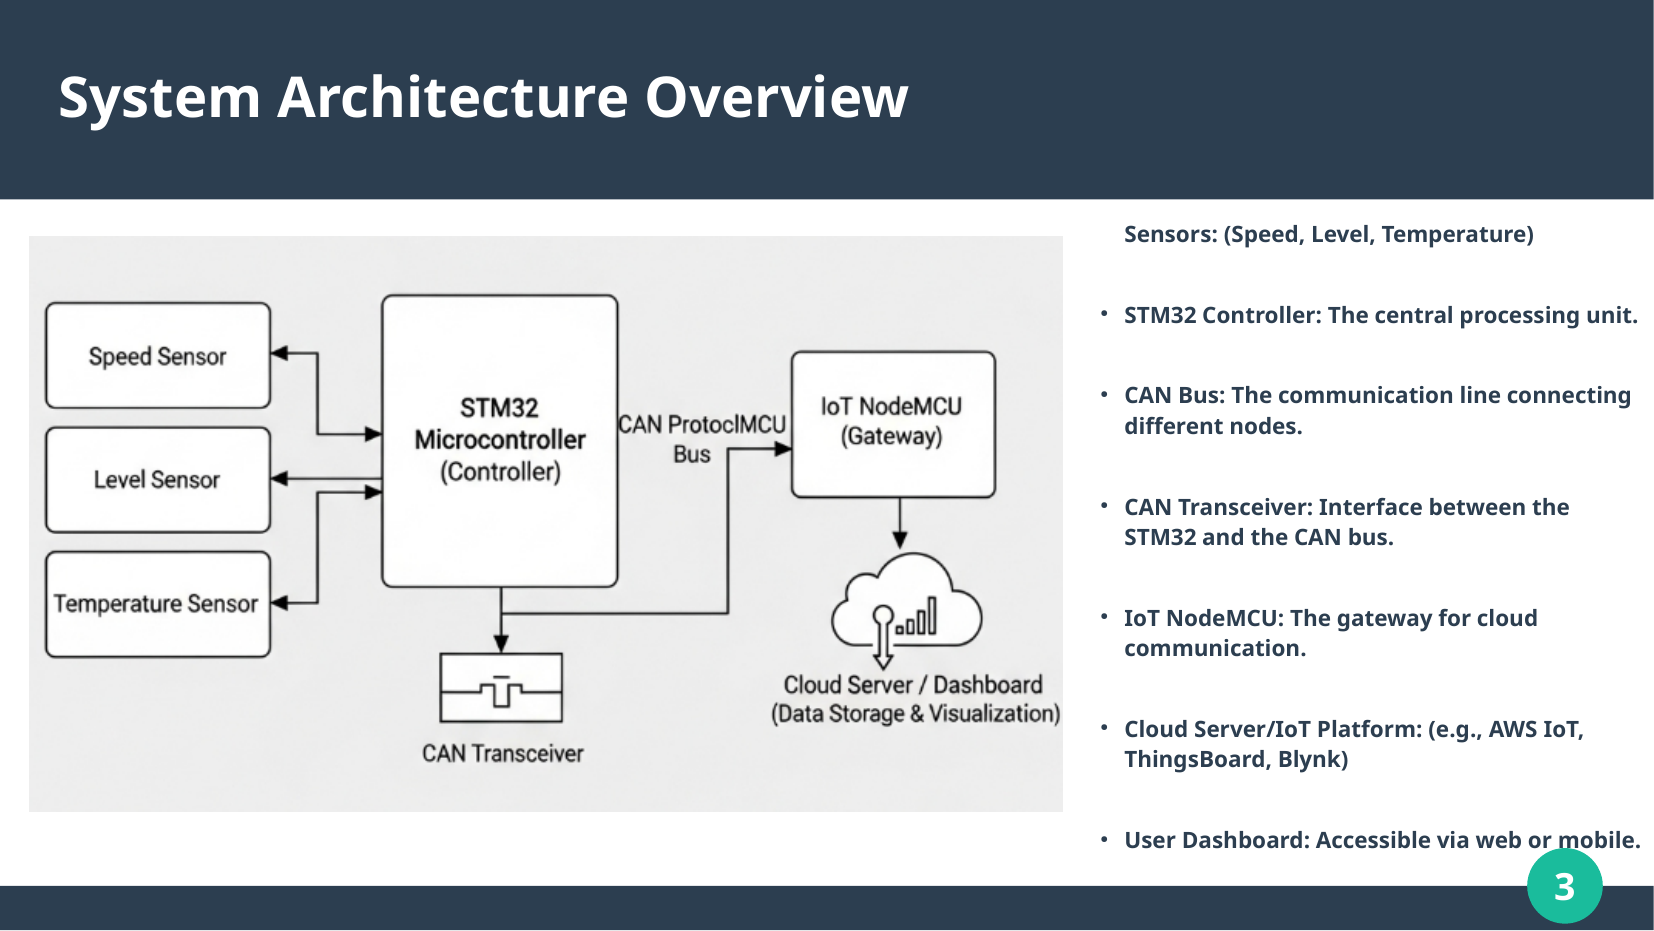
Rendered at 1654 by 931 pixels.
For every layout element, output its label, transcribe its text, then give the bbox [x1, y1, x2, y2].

title System Architecture Overview [59, 37, 1595, 156]
picture [29, 236, 1063, 812]
list Sensors: (Speed, Level, Temperature) STM32 Controller: The central processing unit. CAN Bus: The communication line connecting different nodes. CAN Transceiver: Interface between the STM32 and the CAN bus. IoT NodeMCU: The gateway for cloud communication. Cloud Server/IoT Platform: (e.g., AWS IoT, ThingsBoard, Blynk) User Dashboard: Accessible via web or mobile. [1092, 218, 1646, 886]
